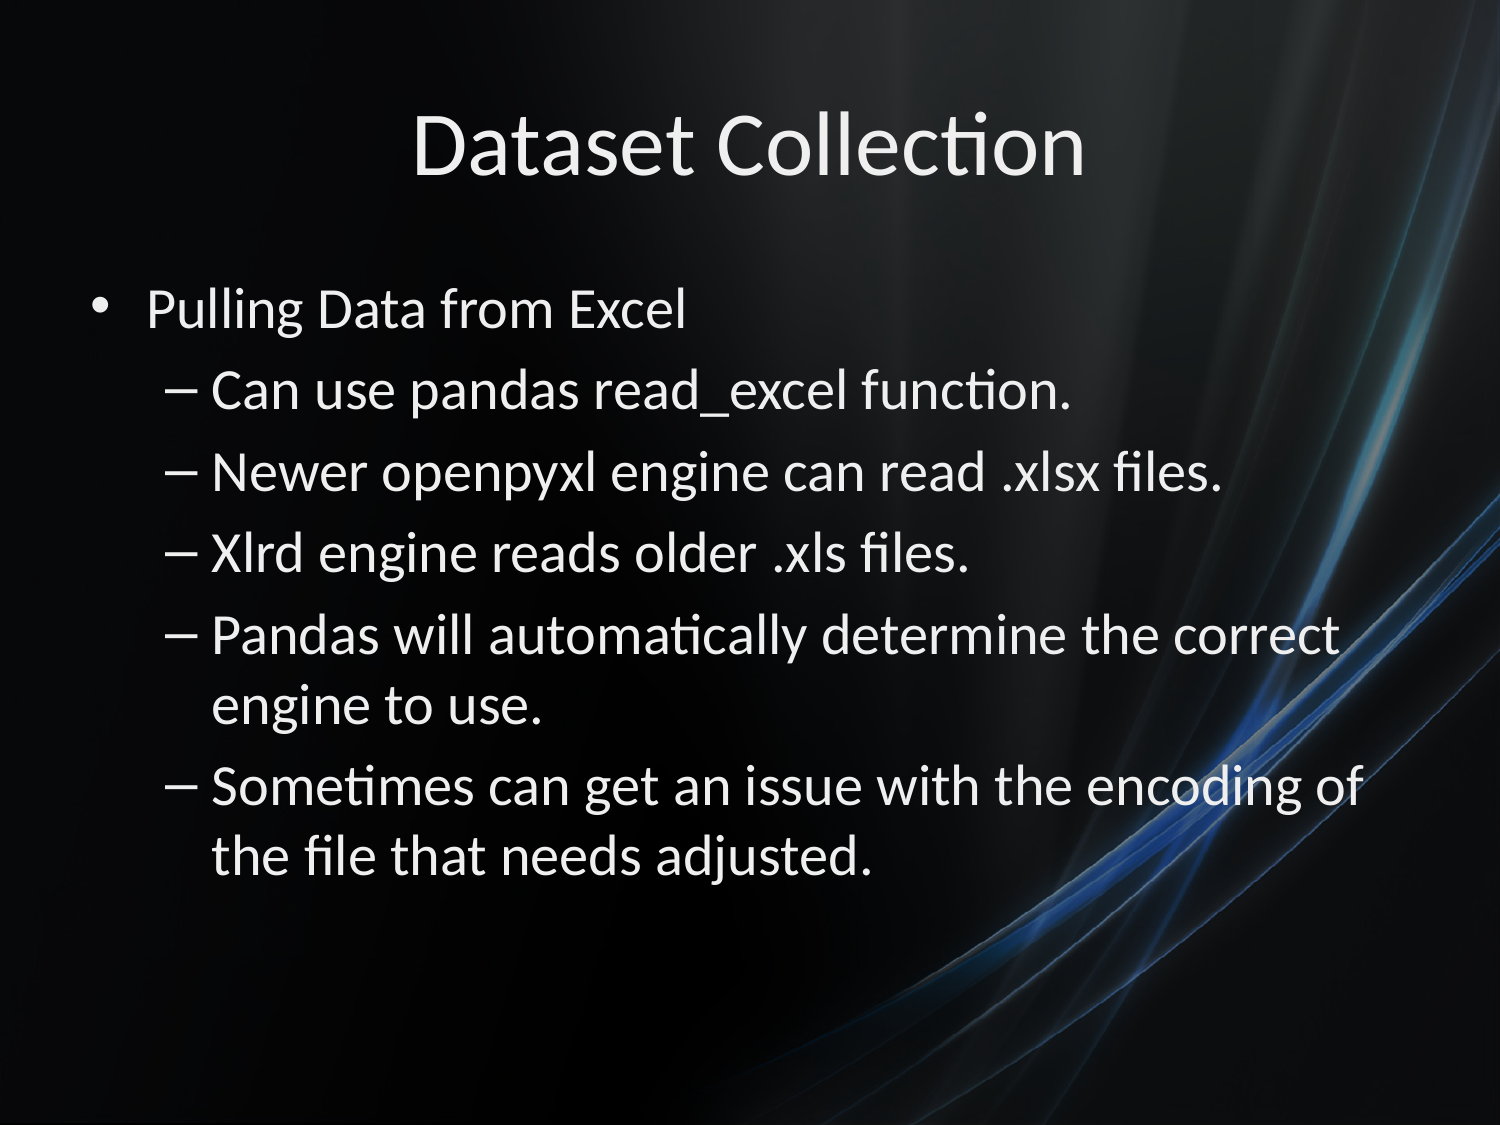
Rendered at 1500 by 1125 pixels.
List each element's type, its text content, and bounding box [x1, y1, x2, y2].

title Dataset Collection [75, 45, 1425, 233]
list Pulling Data from Excel Can use pandas read_excel function. Newer openpyxl engine can read .xlsx files. Xlrd engine reads older .xls files. Pandas will automatically determine the correct engine to use. Sometimes can get an issue with the encoding of the file that needs adjusted. [75, 262, 1425, 1005]
picture [0, 0, 1500, 1125]
